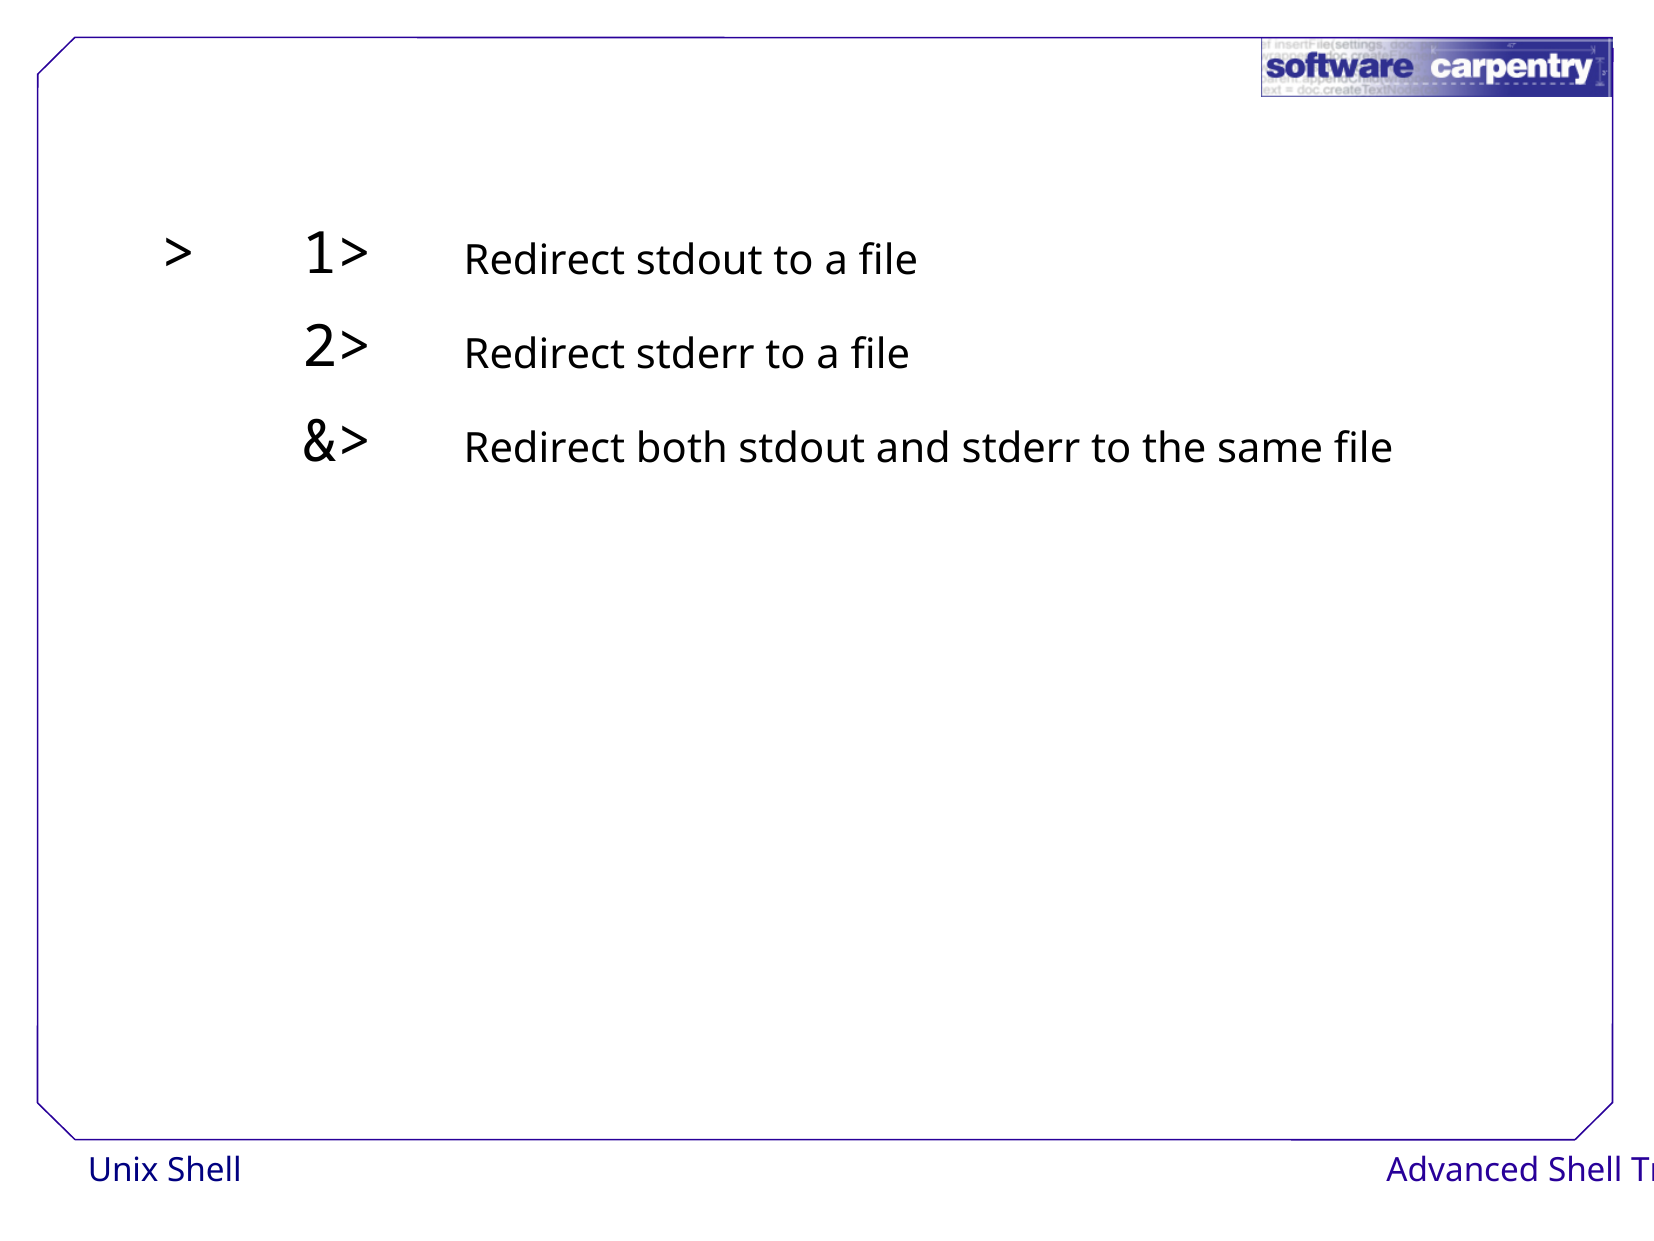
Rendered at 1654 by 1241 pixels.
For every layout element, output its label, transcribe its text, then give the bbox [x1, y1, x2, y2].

table_cell 2> [288, 307, 449, 401]
table_header Redirect stdout to a file [449, 214, 1498, 307]
table_cell [146, 307, 288, 401]
table_cell [146, 401, 288, 495]
picture [1261, 39, 1613, 97]
table_cell Redirect both stdout and stderr to the same file [449, 401, 1498, 495]
table_header > [146, 214, 288, 307]
table_cell &> [288, 401, 449, 495]
table_header 1> [288, 214, 449, 307]
table_cell Redirect stderr to a file [449, 307, 1498, 401]
